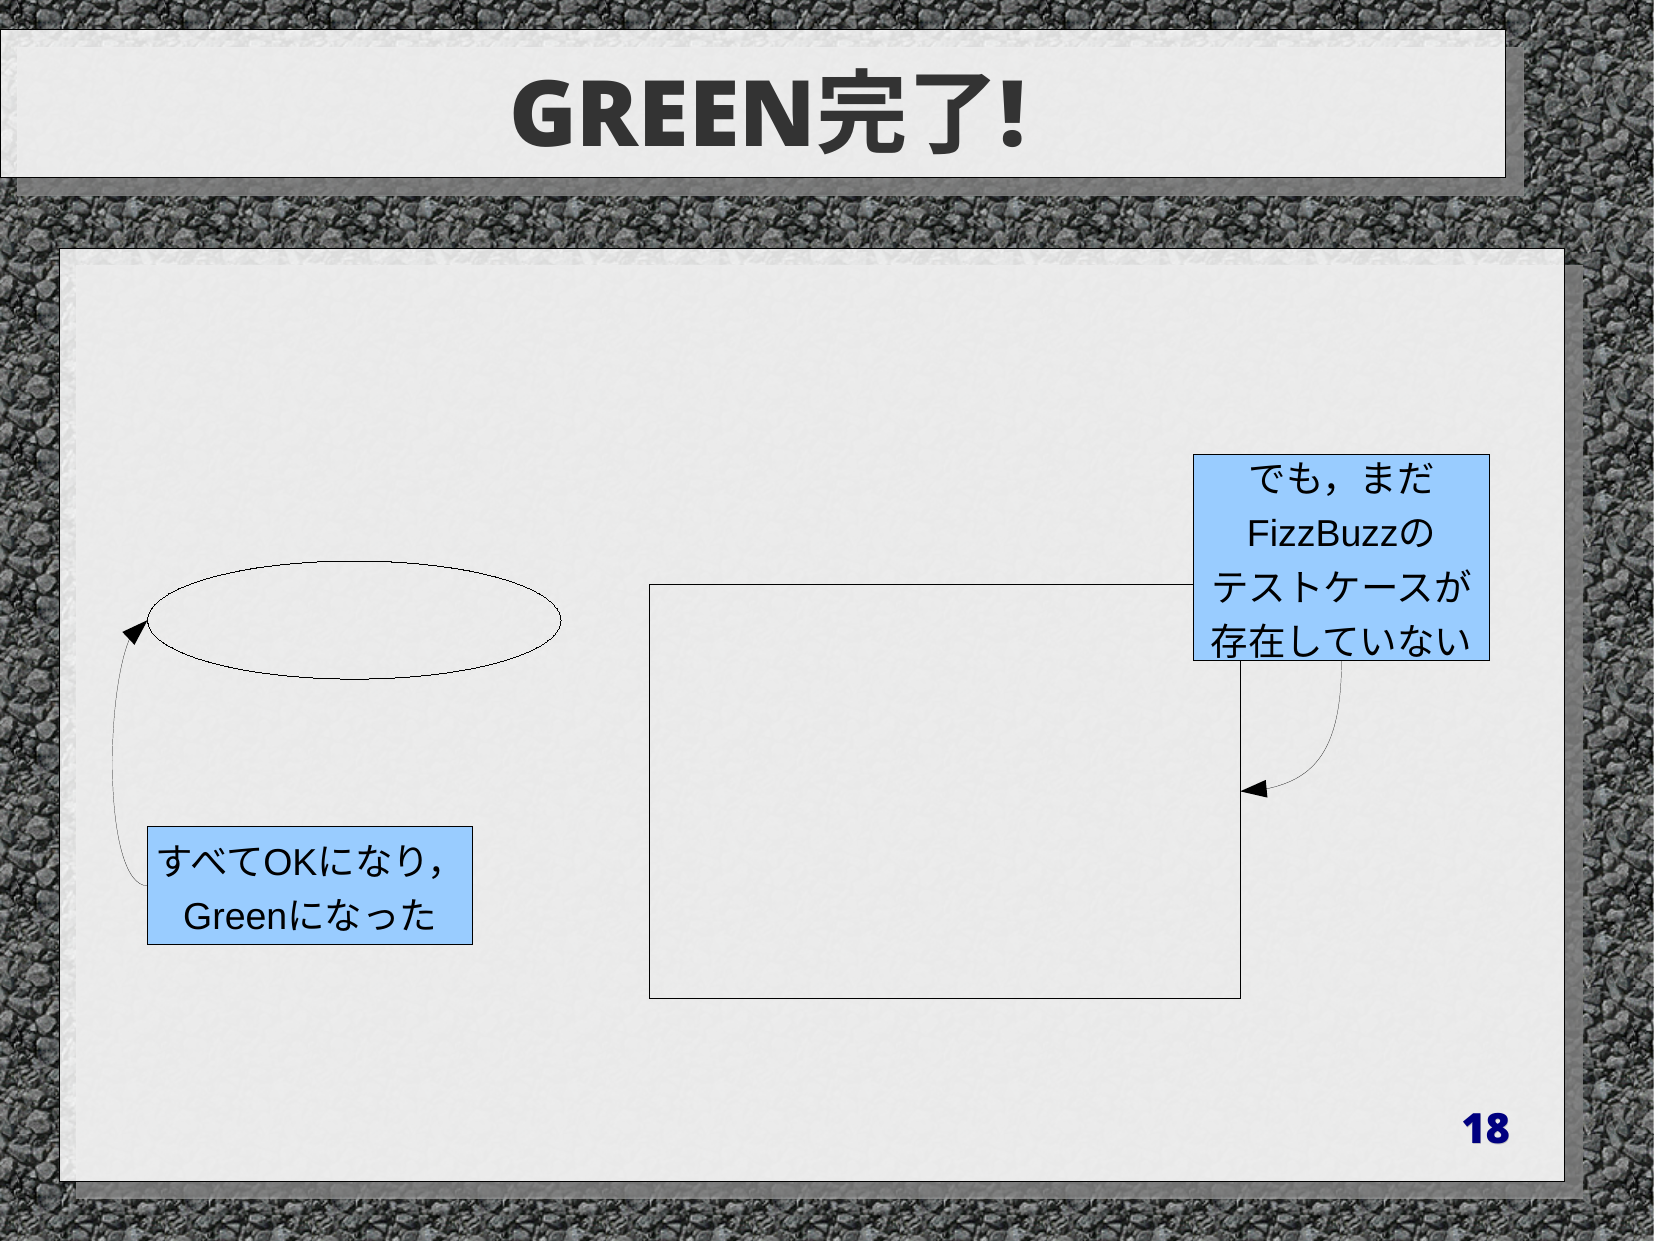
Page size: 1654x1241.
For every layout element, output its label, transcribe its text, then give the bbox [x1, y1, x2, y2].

title GREEN完了! [29, 35, 1506, 177]
text_box すべてOKになり， Greenになった [147, 826, 473, 945]
picture [0, 0, 1654, 1241]
text_box でも，まだ FizzBuzzの テストケースが 存在していない [1193, 454, 1490, 661]
